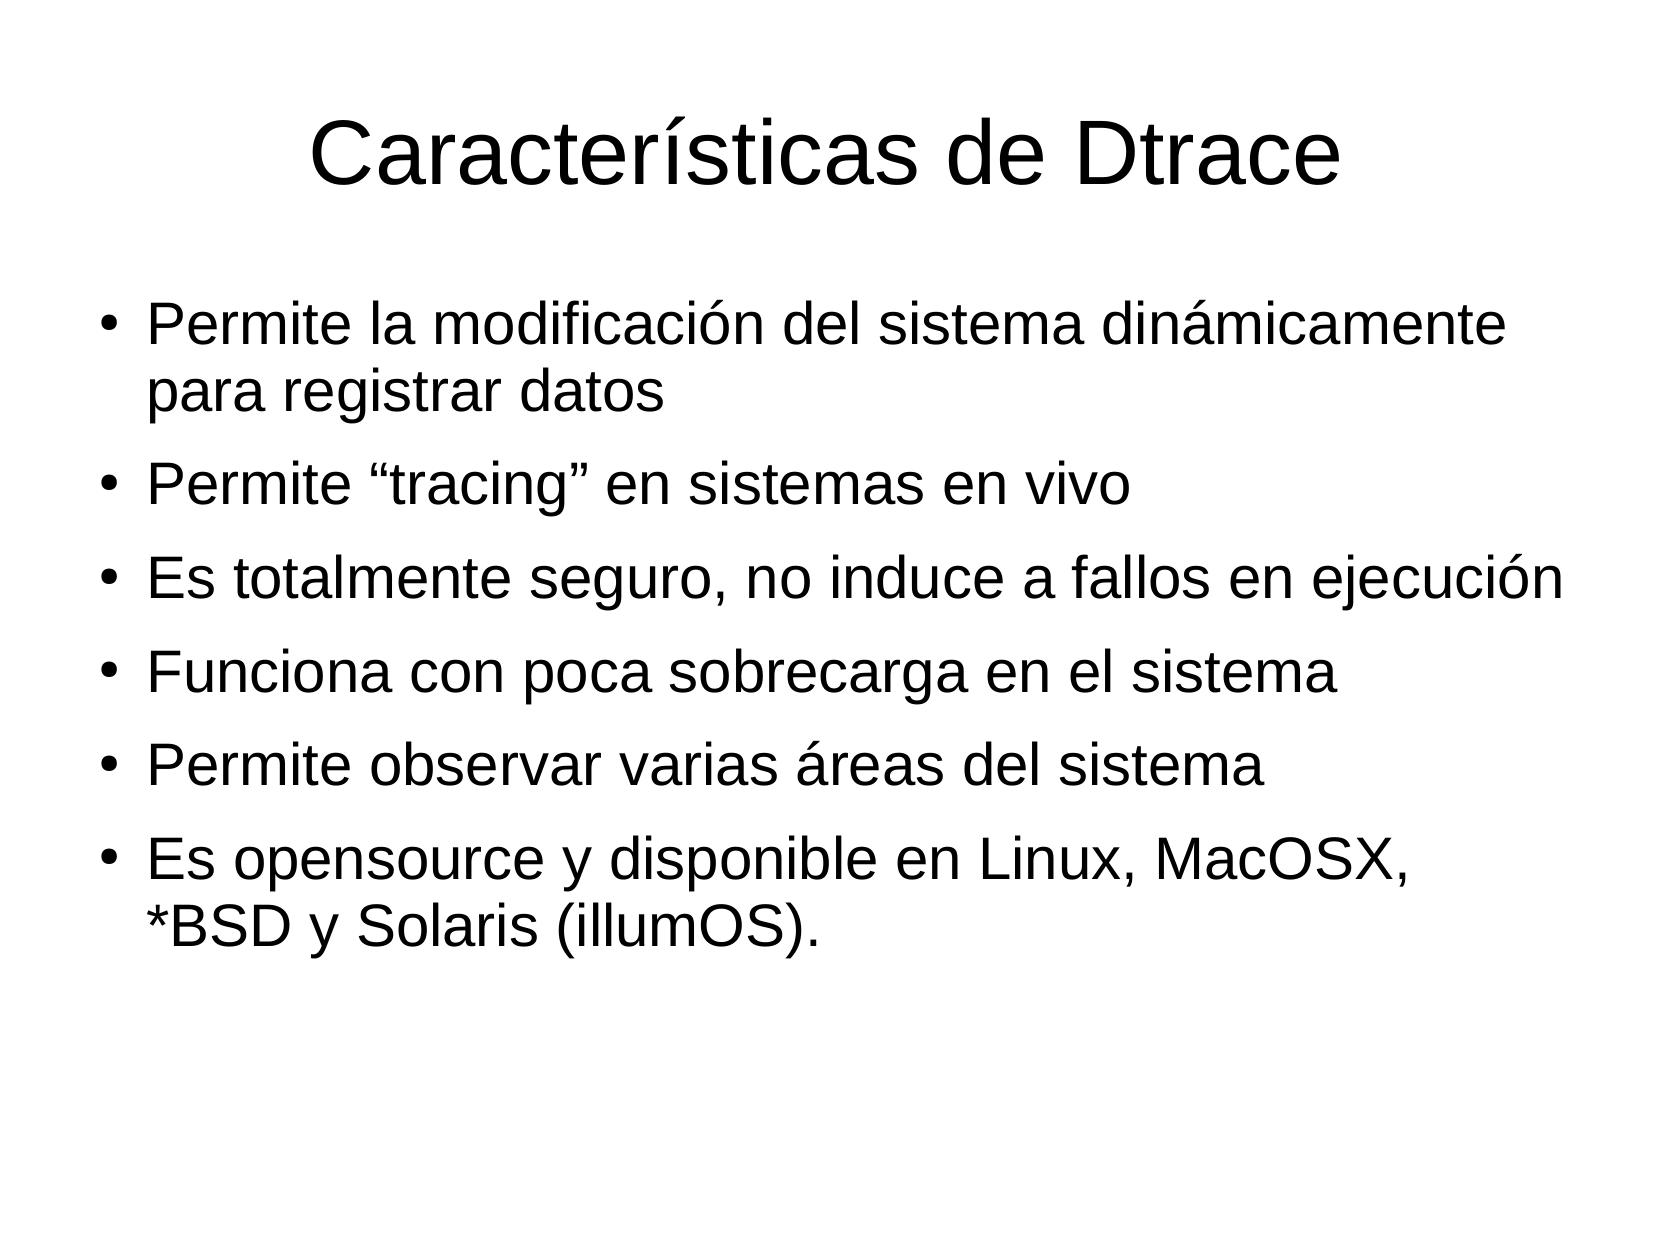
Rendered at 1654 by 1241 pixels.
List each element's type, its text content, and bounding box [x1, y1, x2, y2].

title Características de Dtrace [82, 49, 1571, 257]
list Permite la modificación del sistema dinámicamente para registrar datos Permite “tracing” en sistemas en vivo Es totalmente seguro, no induce a fallos en ejecución Funciona con poca sobrecarga en el sistema Permite observar varias áreas del sistema Es opensource y disponible en Linux, MacOSX, *BSD y Solaris (illumOS). [82, 290, 1571, 1010]
